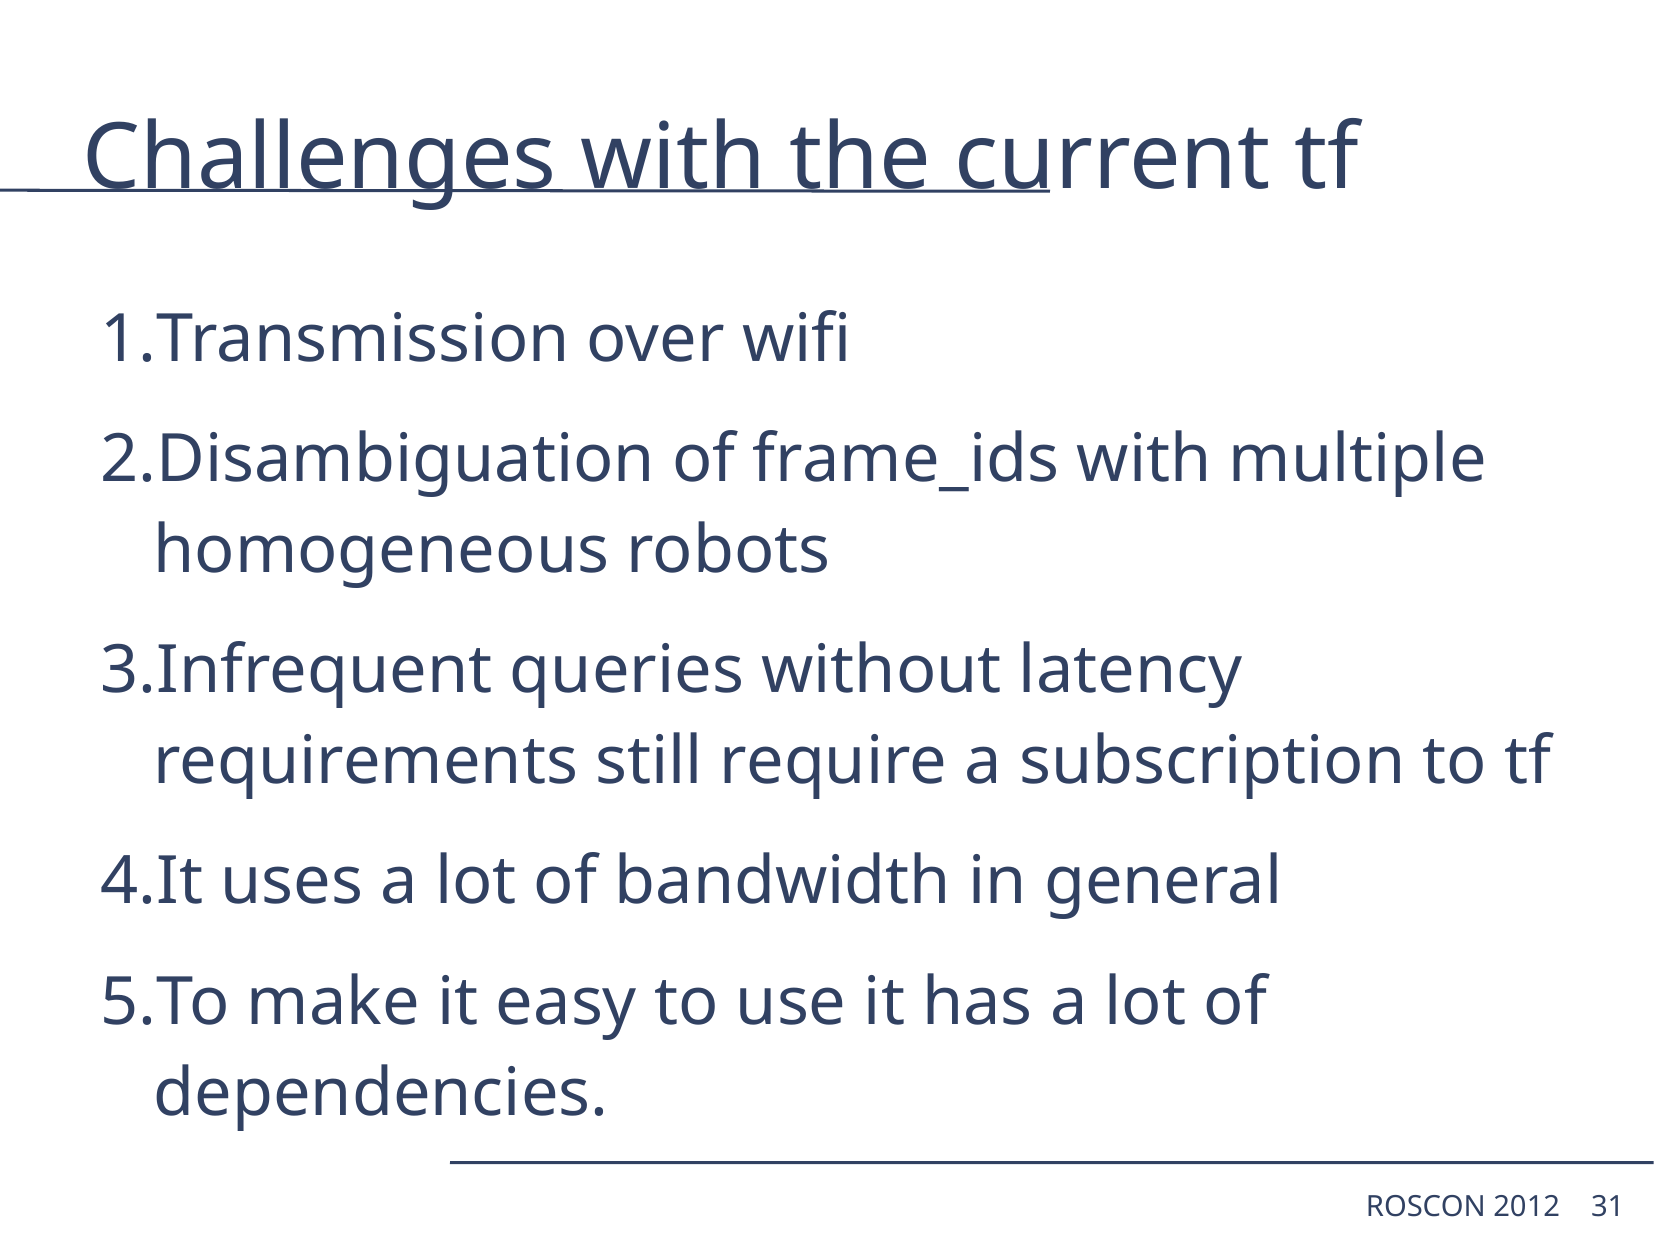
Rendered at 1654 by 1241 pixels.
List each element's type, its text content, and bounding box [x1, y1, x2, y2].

list Transmission over wifi Disambiguation of frame_ids with multiple homogeneous robots Infrequent queries without latency requirements still require a subscription to tf It uses a lot of bandwidth in general To make it easy to use it has a lot of dependencies. [82, 290, 1571, 1109]
title Challenges with the current tf [82, 56, 1571, 250]
